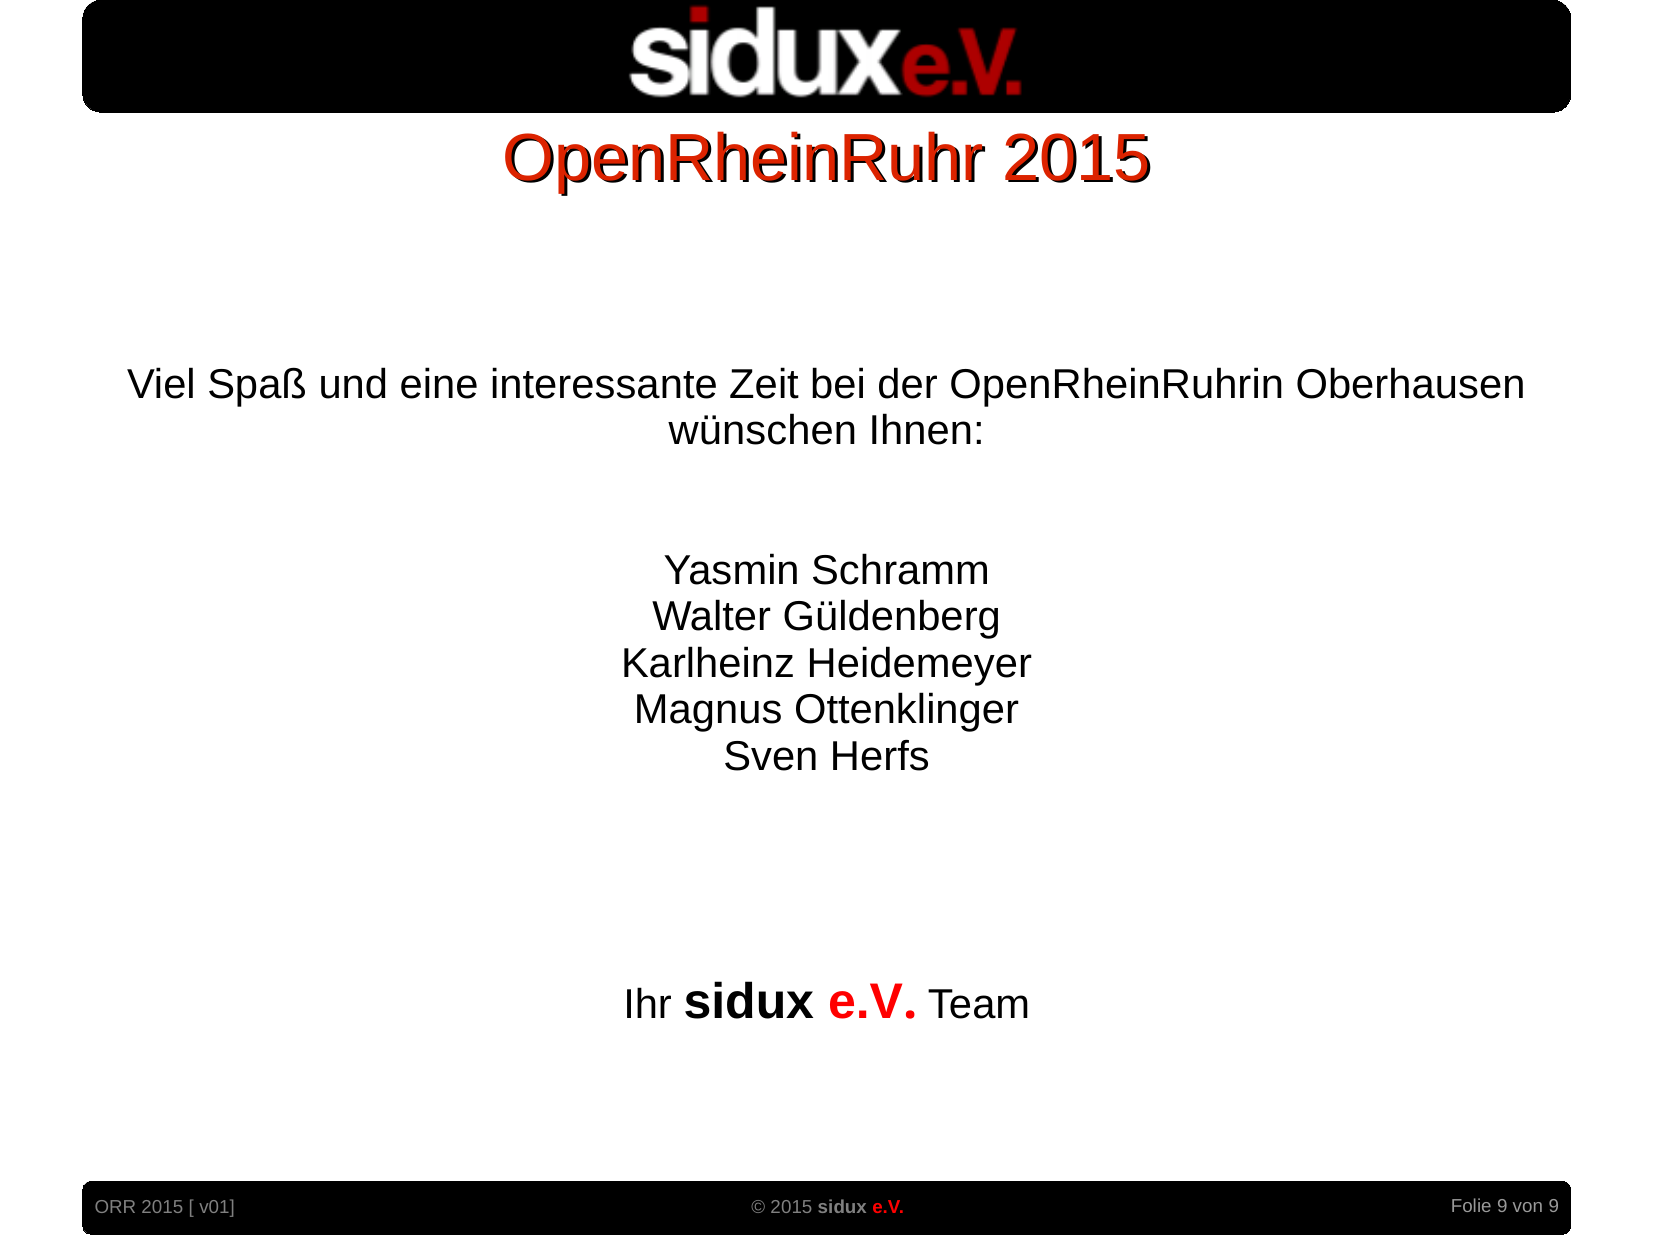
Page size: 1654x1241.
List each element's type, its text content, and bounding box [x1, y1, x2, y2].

text_box Viel Spaß und eine interessante Zeit bei der OpenRheinRuhrin Oberhausen wünschen Ihnen: Yasmin Schramm Walter Güldenberg Karlheinz Heidemeyer Magnus Ottenklinger Sven Herfs Ihr sidux e.V. Team [82, 224, 1571, 1170]
text_box OpenRheinRuhr 2015 [82, 112, 1571, 213]
picture [609, 0, 1028, 110]
